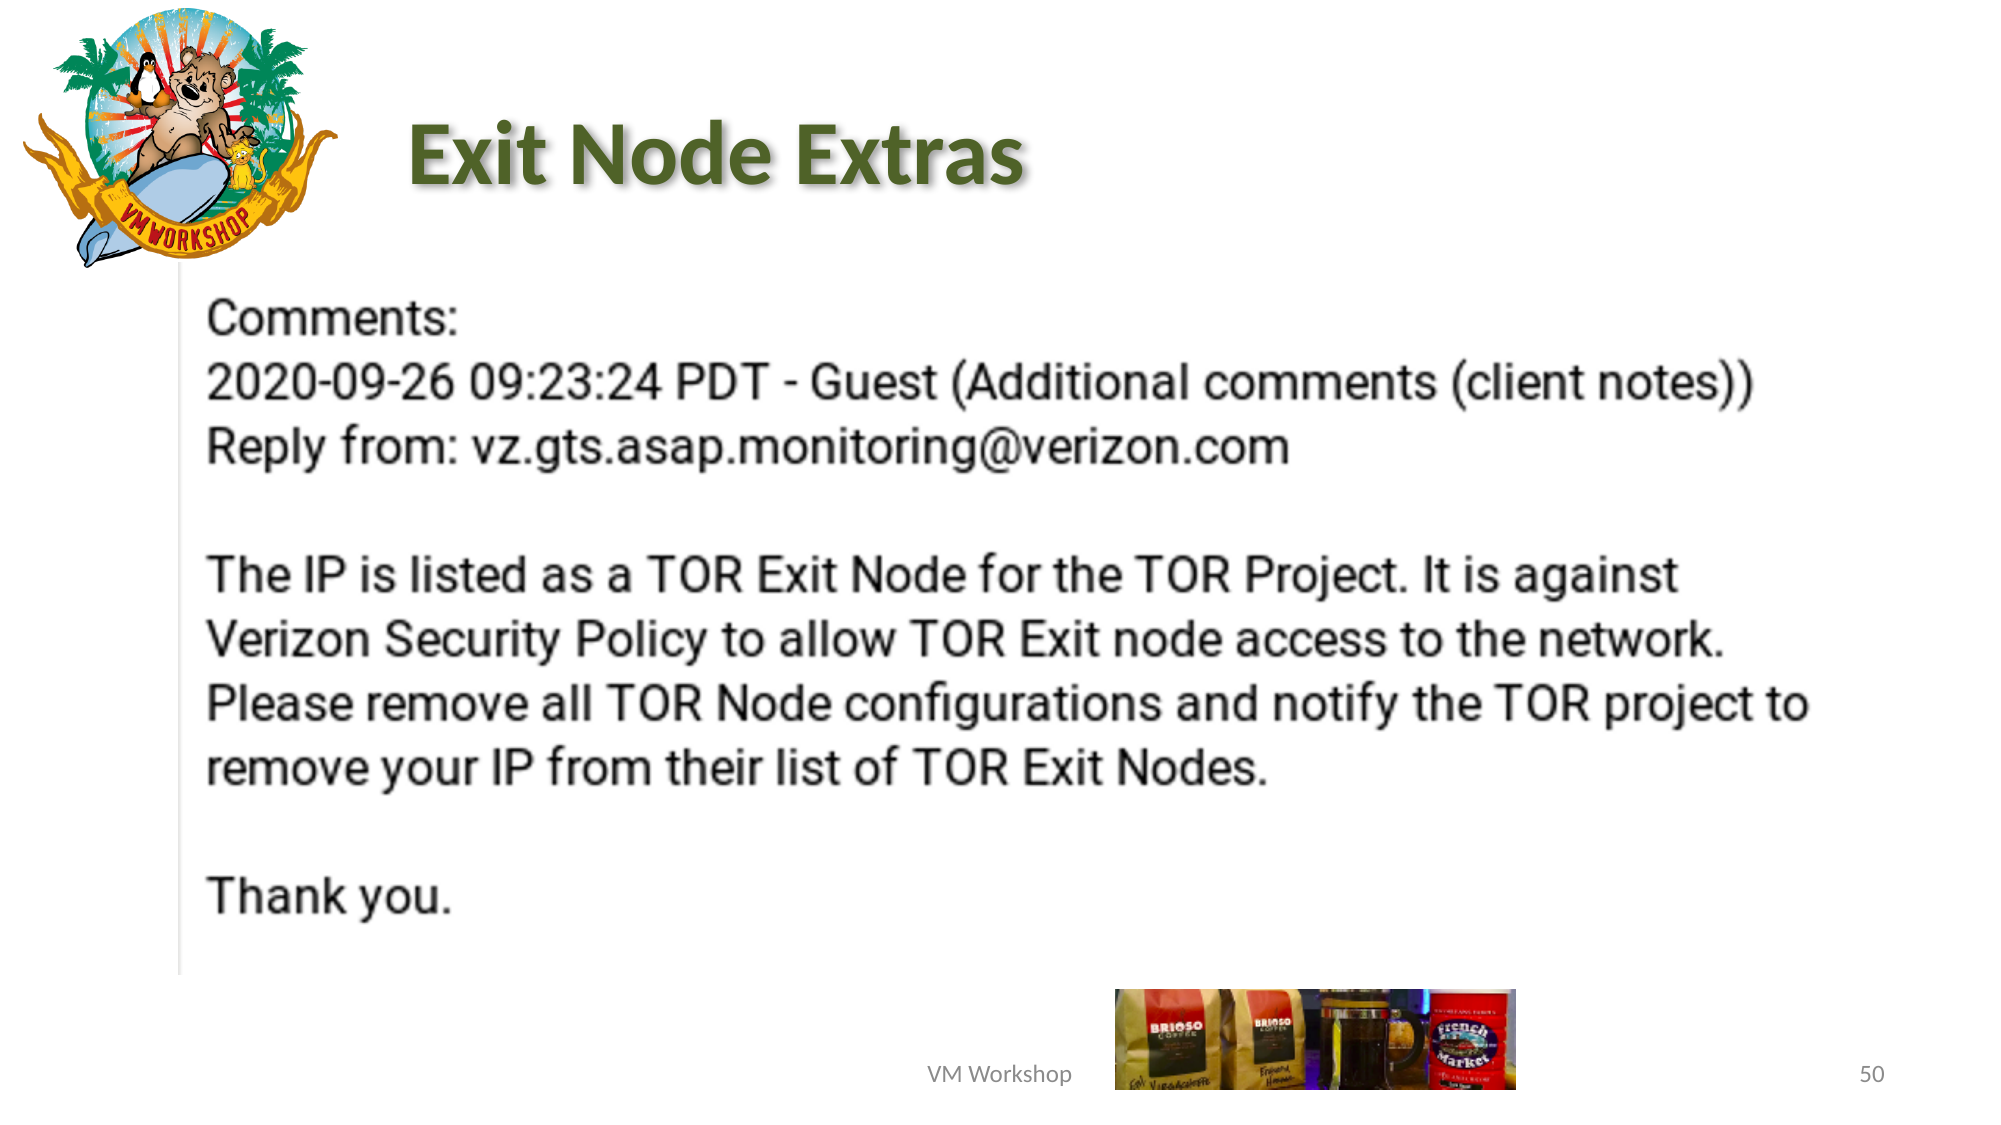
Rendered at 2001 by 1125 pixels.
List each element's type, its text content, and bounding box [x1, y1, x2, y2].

picture [1115, 989, 1516, 1090]
picture [23, 8, 1838, 976]
title Exit Node Extras [392, 53, 1922, 242]
